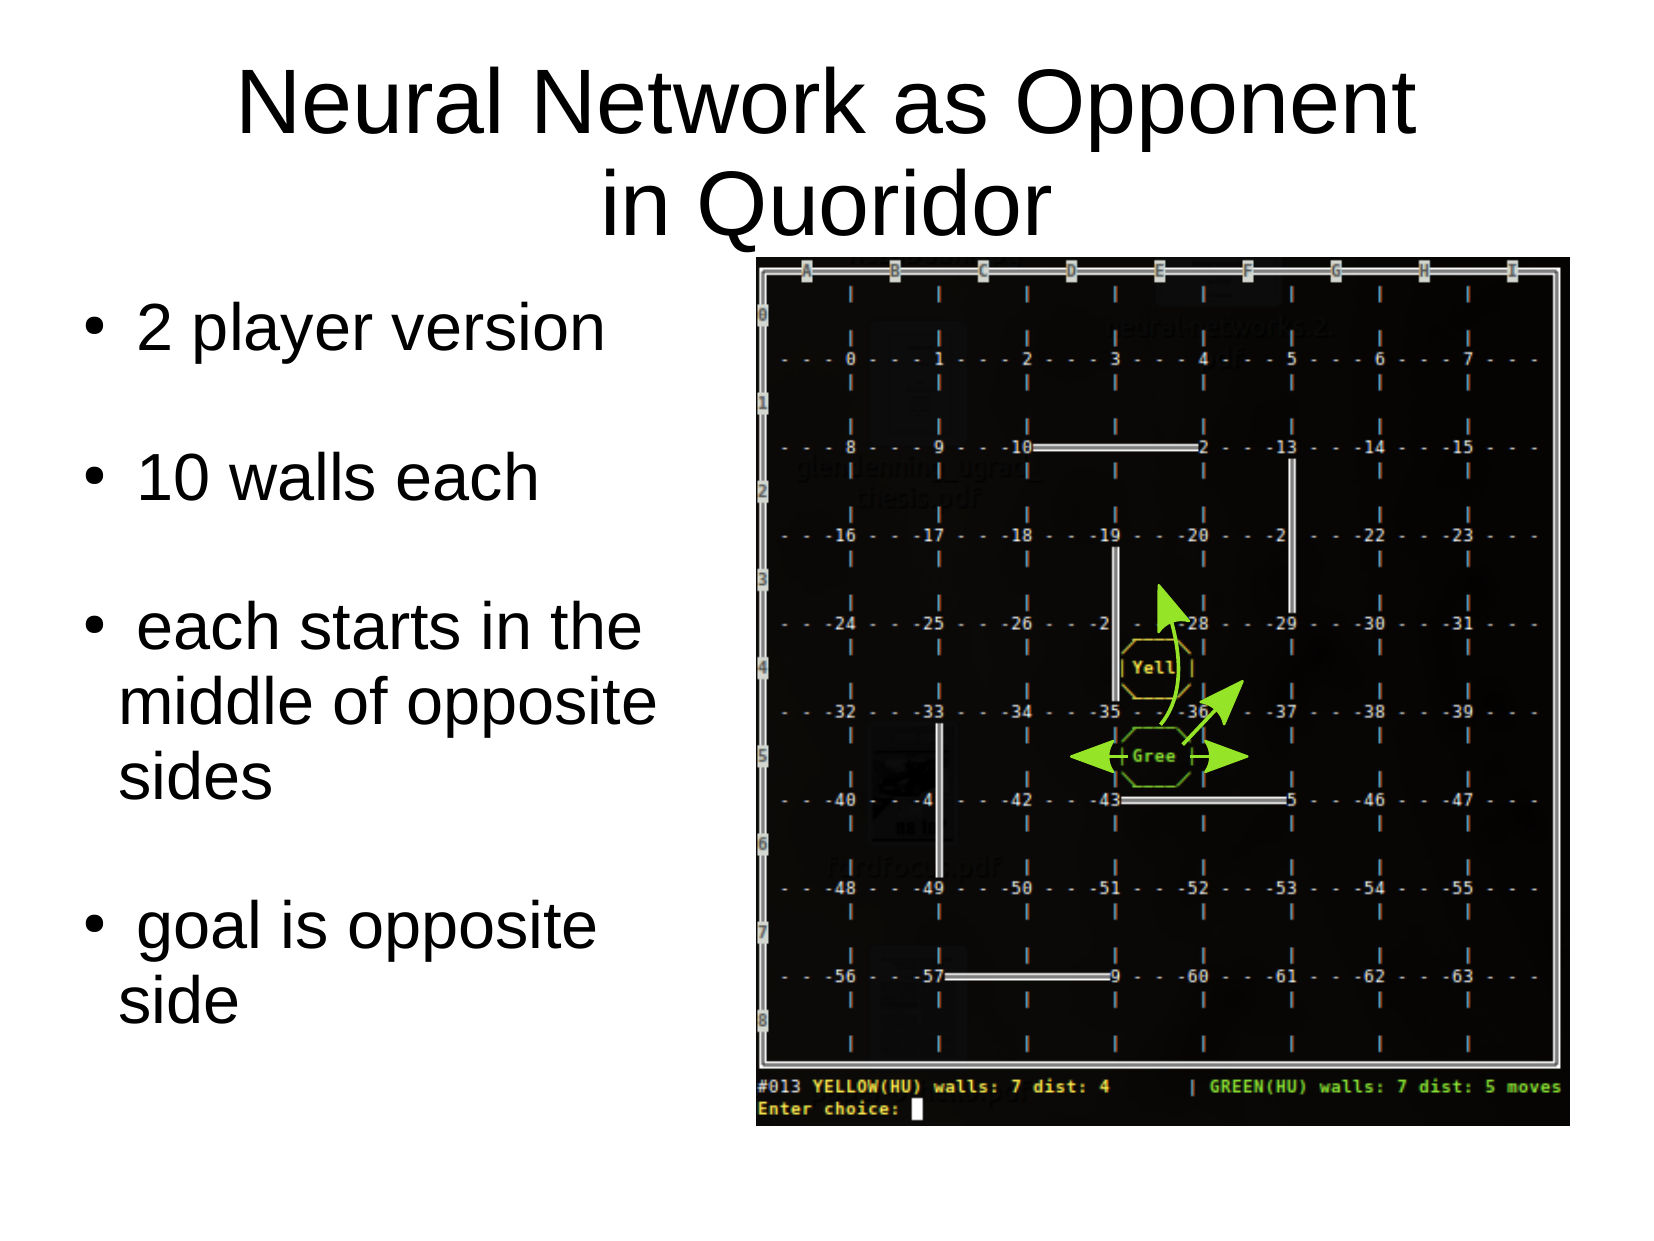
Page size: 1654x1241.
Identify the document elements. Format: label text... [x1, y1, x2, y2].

text_box 2 player version 10 walls each each starts in the middle of opposite sides goal is opposite side [82, 290, 706, 1038]
picture [755, 256, 1571, 1127]
title Neural Network as Opponent in Quoridor [82, 49, 1571, 257]
